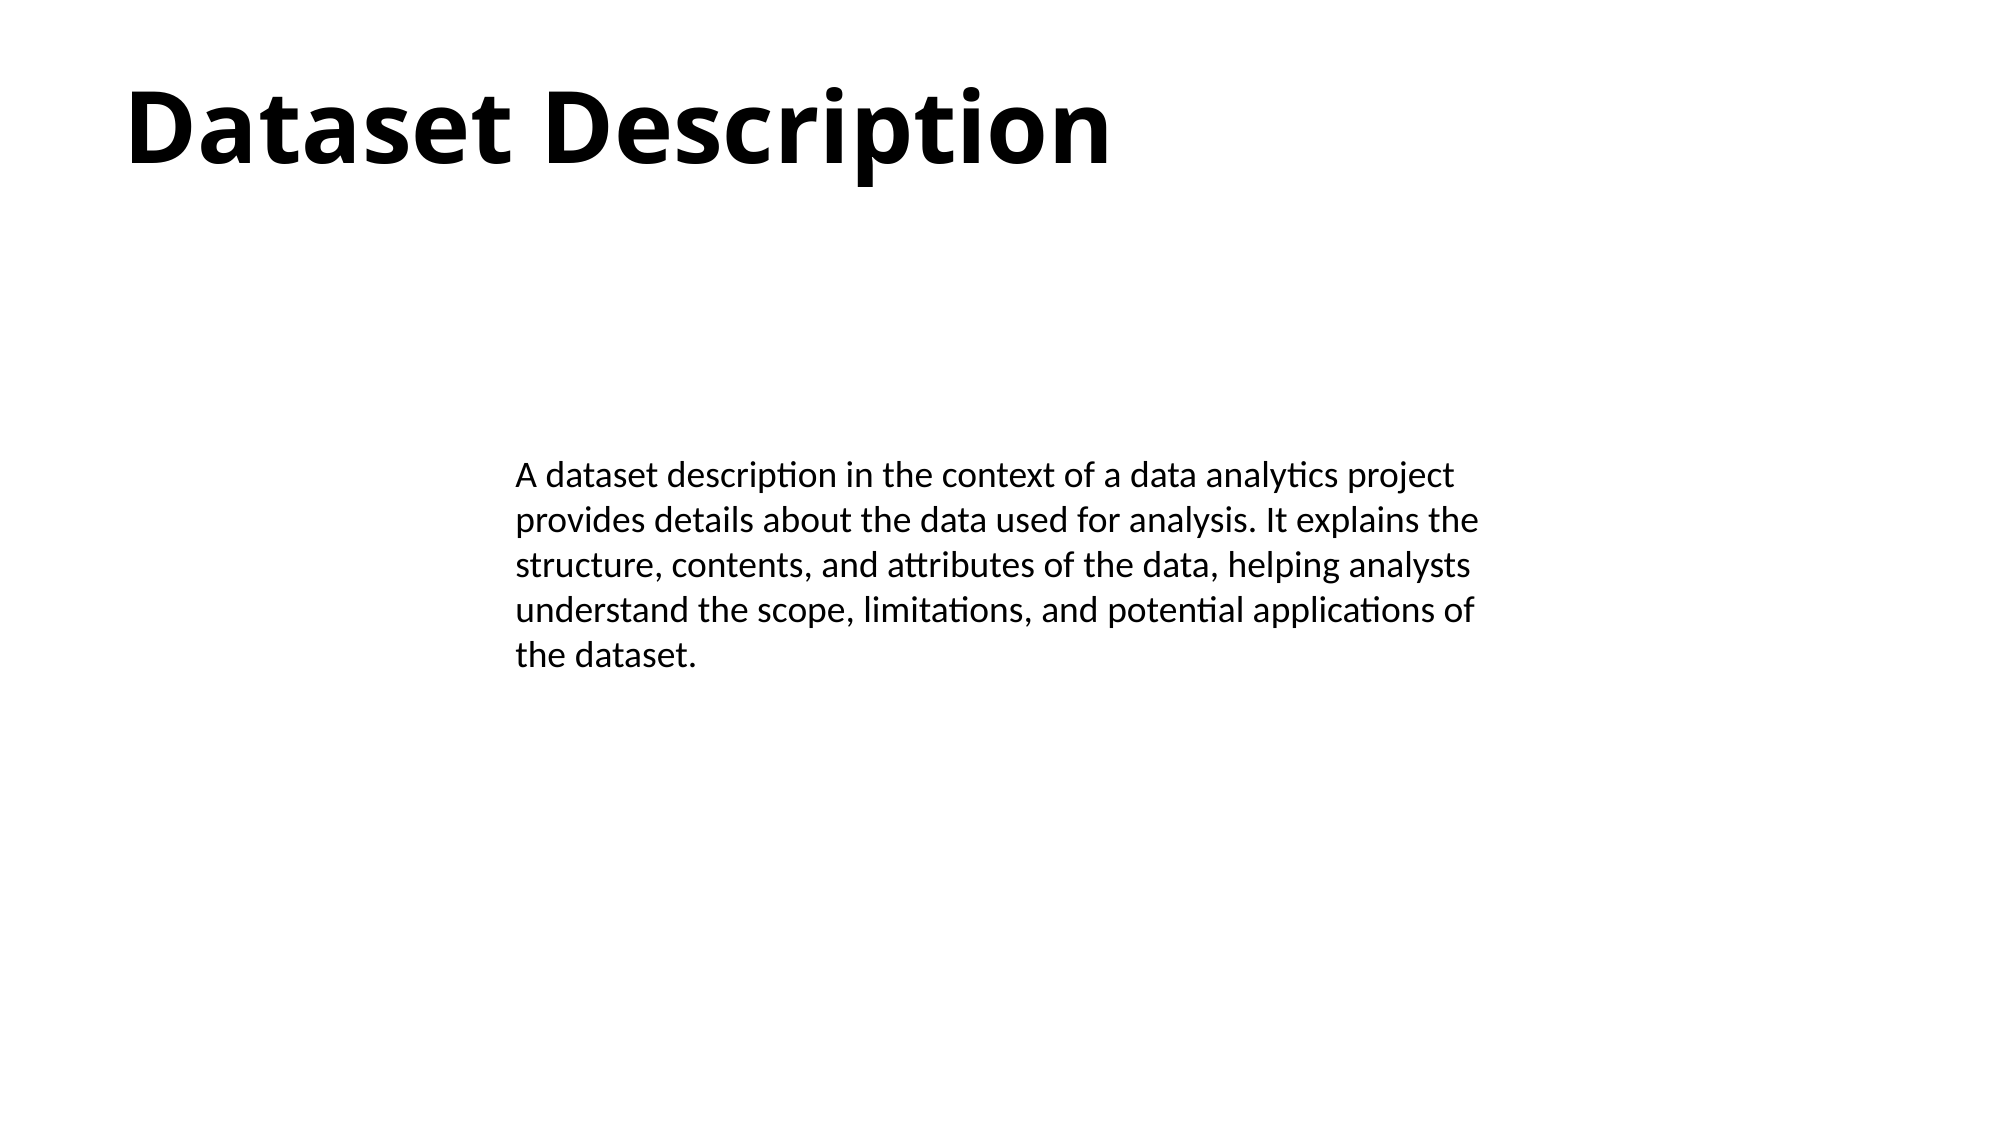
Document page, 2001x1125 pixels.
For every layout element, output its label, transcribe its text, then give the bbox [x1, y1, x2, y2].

title Dataset Description [123, 63, 1877, 188]
text_box A dataset description in the context of a data analytics project provides details about the data used for analysis. It explains the structure, contents, and attributes of the data, helping analysts understand the scope, limitations, and potential applications of the dataset. [500, 442, 1502, 685]
